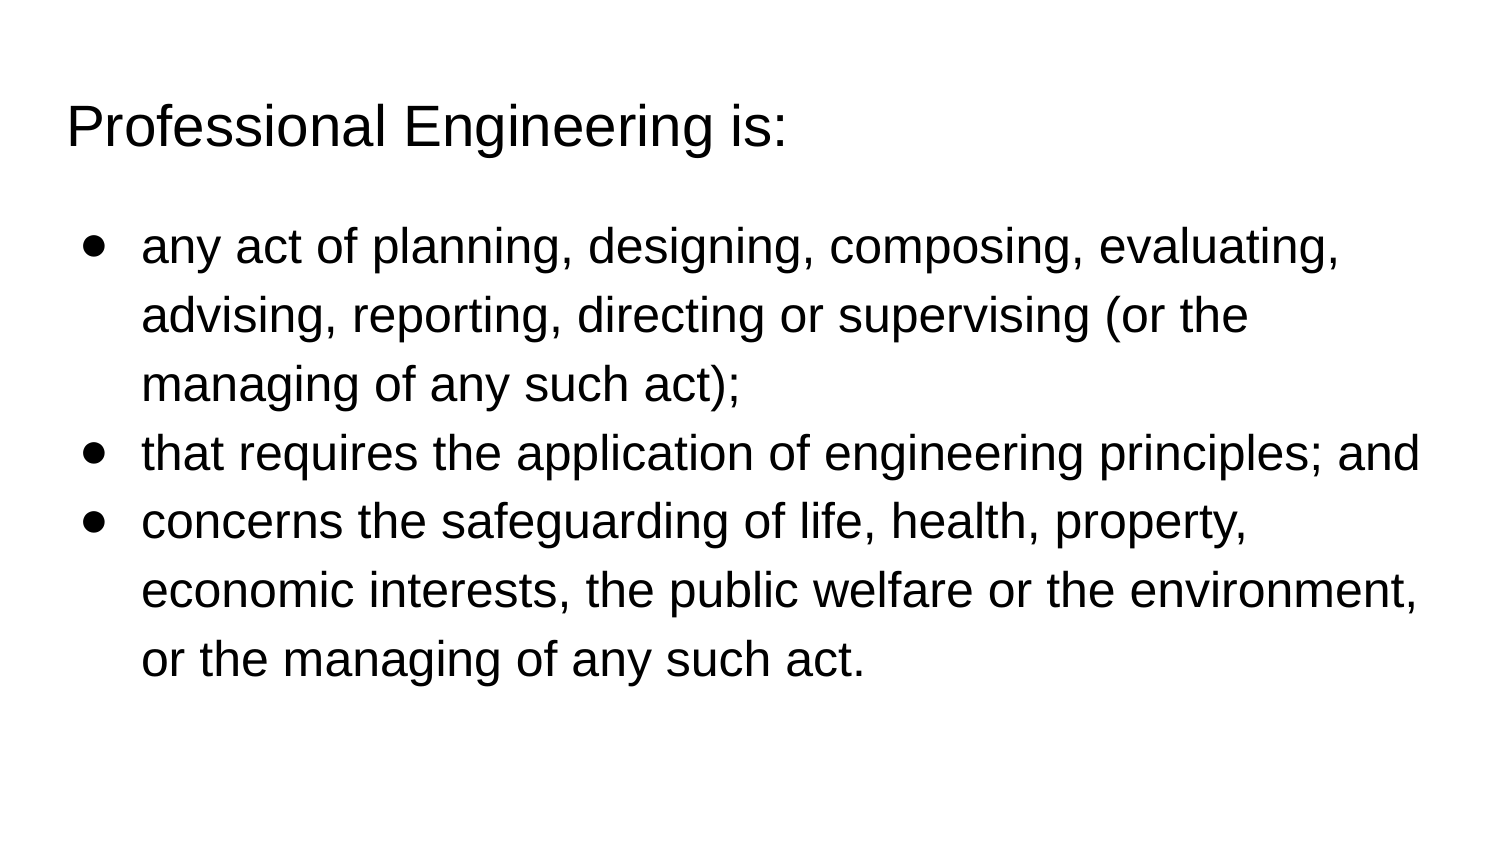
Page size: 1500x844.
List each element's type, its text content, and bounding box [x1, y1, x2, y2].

list any act of planning, designing, composing, evaluating, advising, reporting, directing or supervising (or the managing of any such act); that requires the application of engineering principles; and concerns the safeguarding of life, health, property, economic interests, the public welfare or the environment, or the managing of any such act. [51, 189, 1449, 750]
title Professional Engineering is: [51, 72, 1449, 167]
